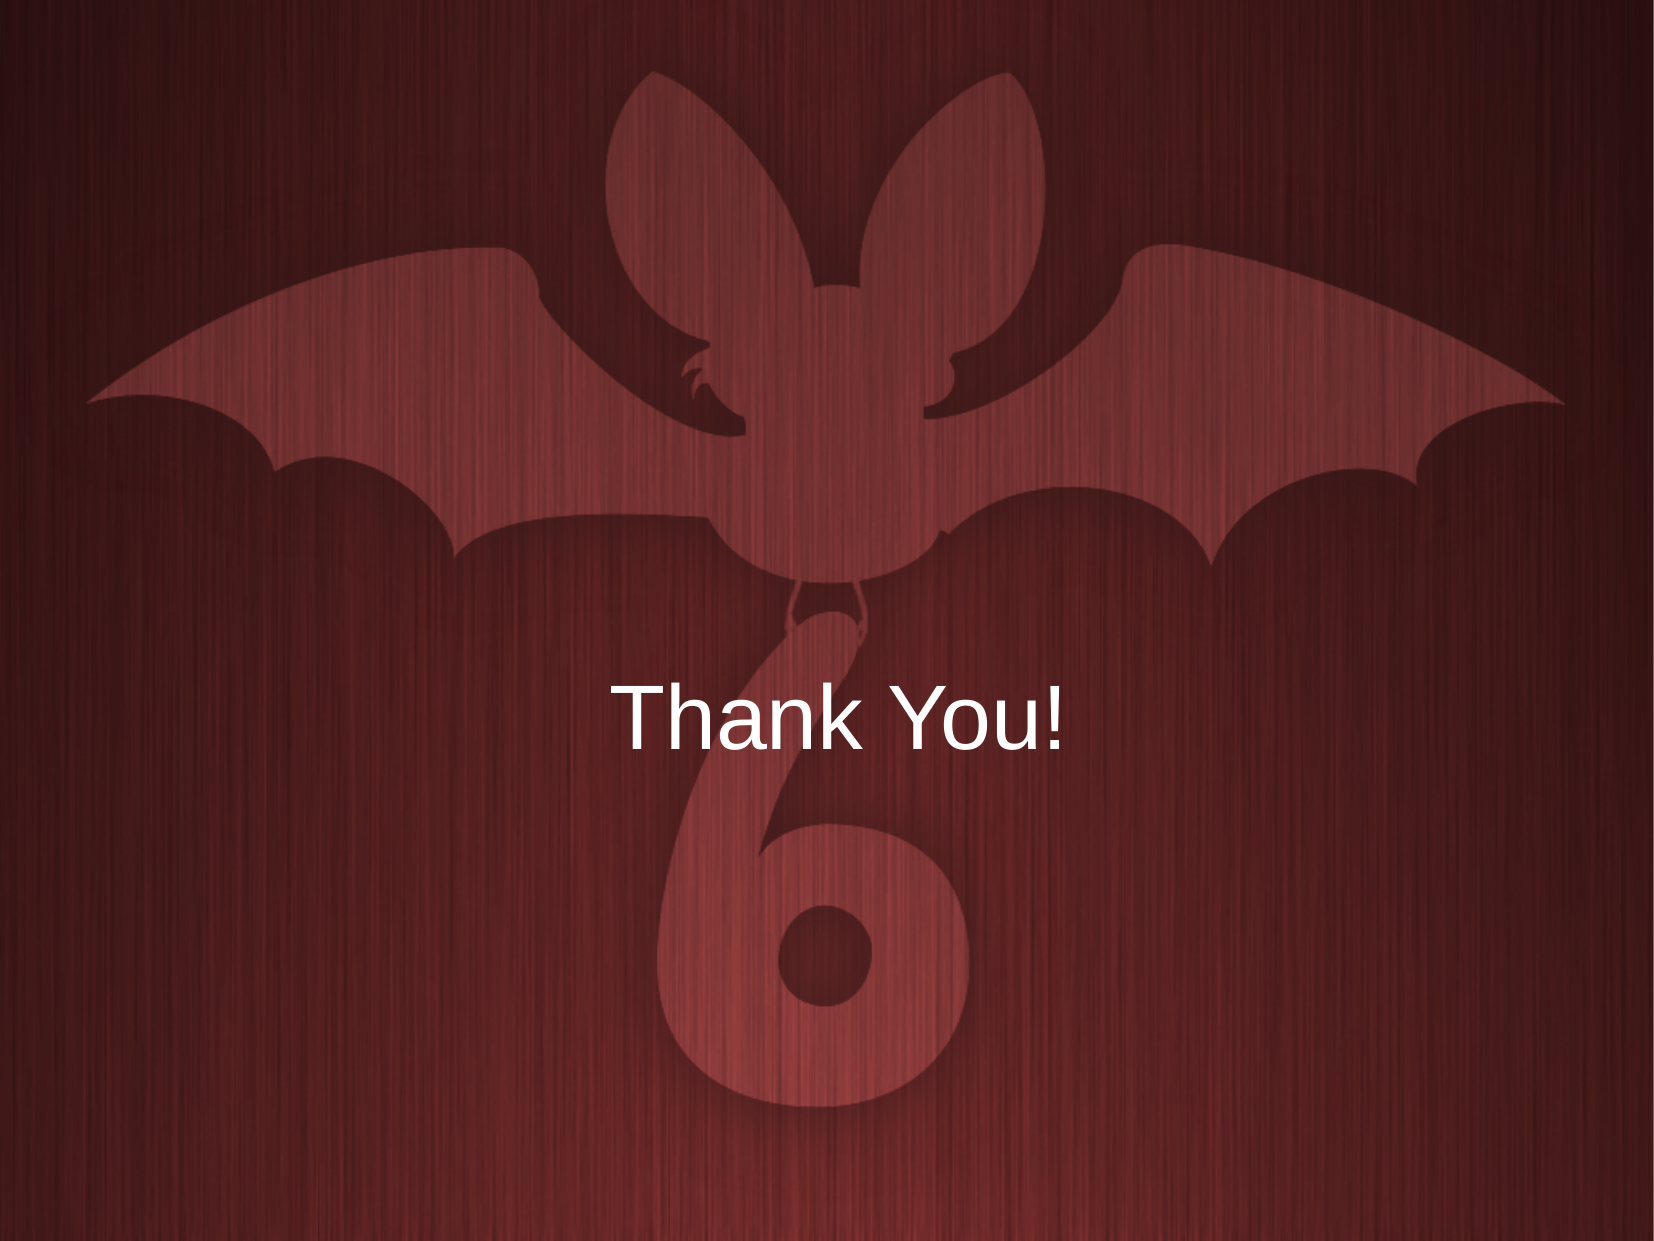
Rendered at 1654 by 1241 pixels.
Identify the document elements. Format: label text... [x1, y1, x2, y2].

picture [0, 0, 1654, 1241]
title Thank You! [94, 614, 1583, 822]
